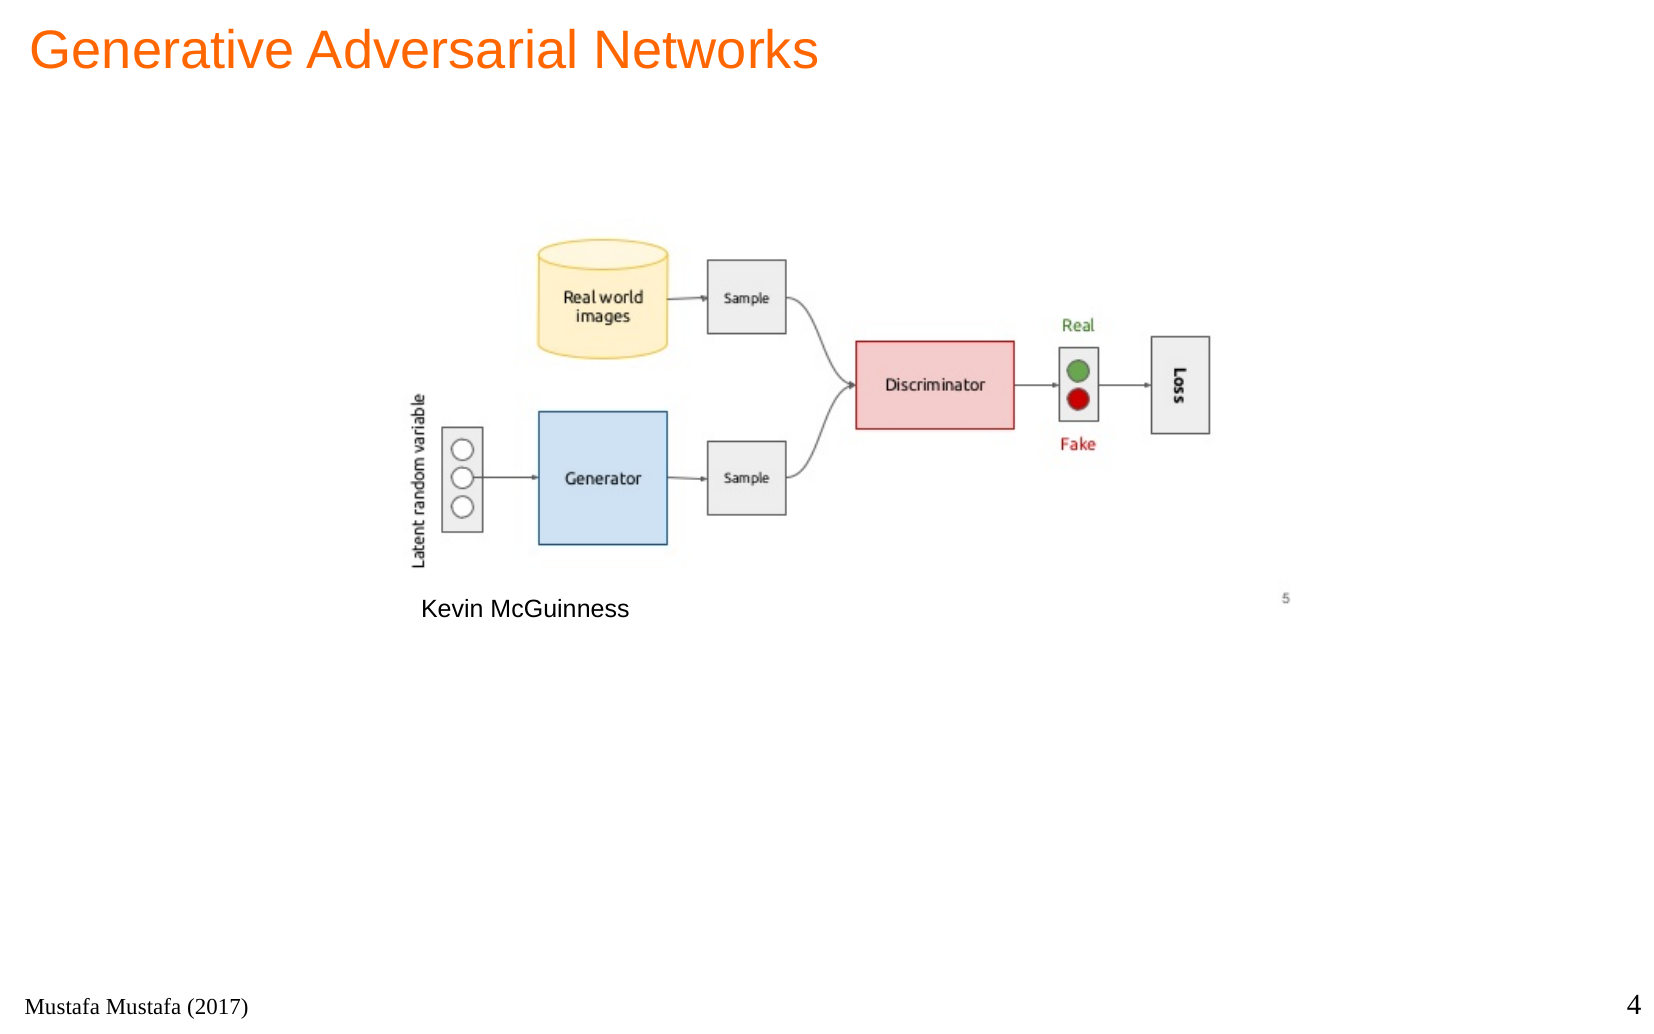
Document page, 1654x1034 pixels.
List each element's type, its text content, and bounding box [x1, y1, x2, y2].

title Generative Adversarial Networks [29, 17, 1621, 82]
picture [315, 213, 1312, 631]
text_box Kevin McGuinness [406, 587, 646, 631]
